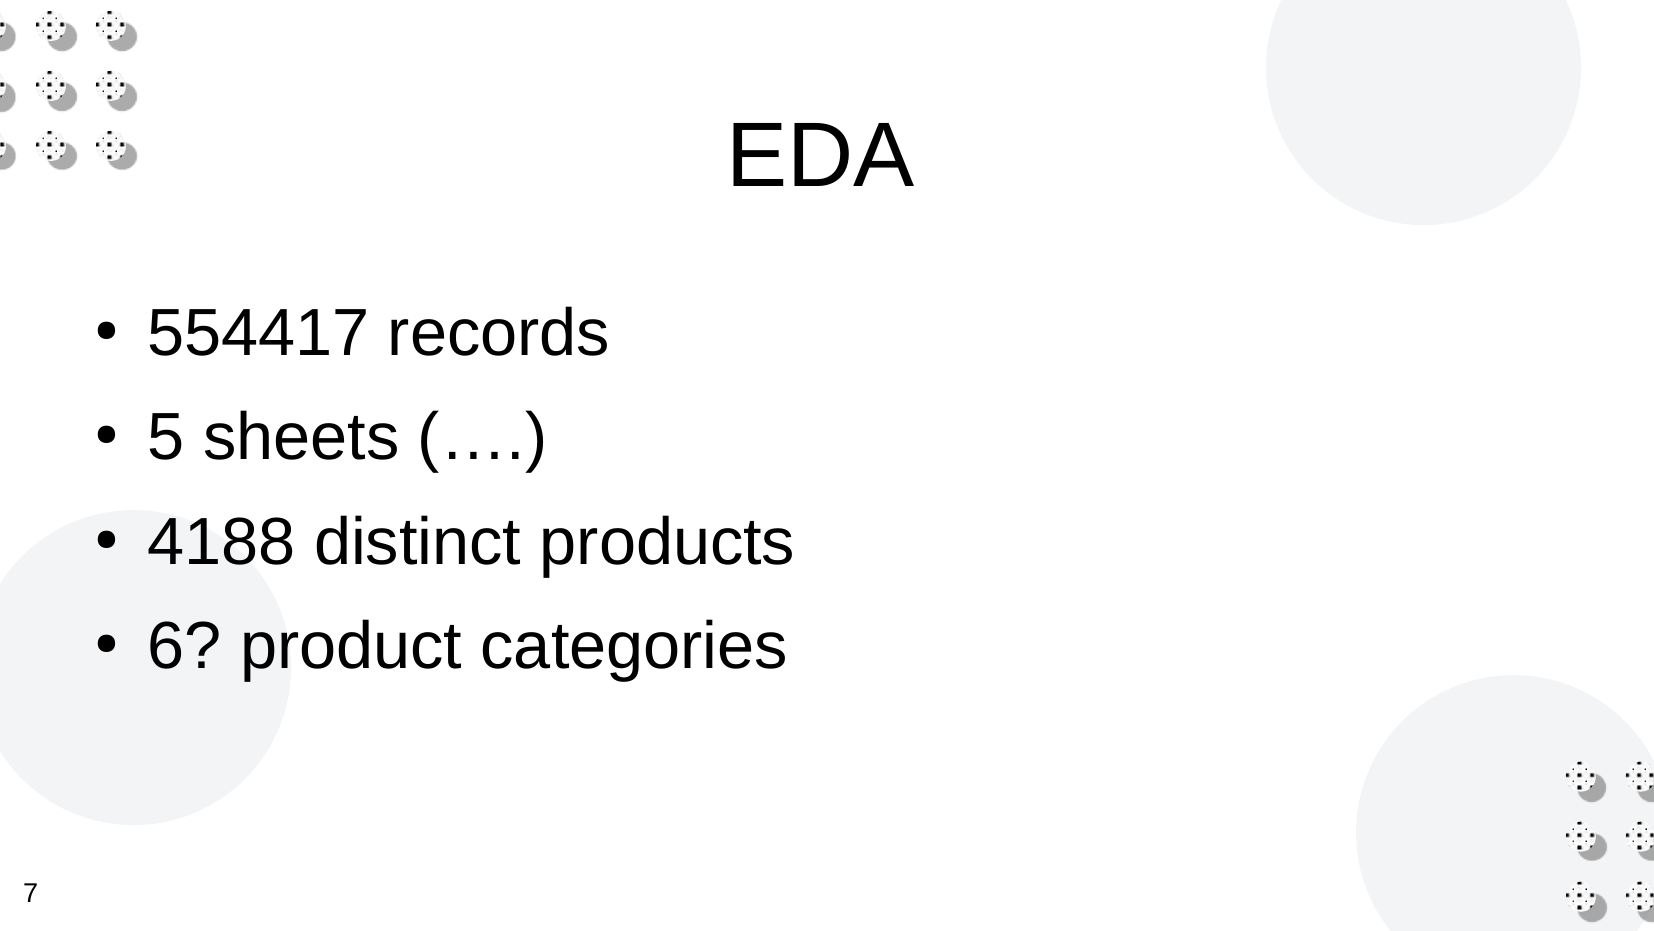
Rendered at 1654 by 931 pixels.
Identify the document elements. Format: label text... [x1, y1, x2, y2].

picture [1625, 821, 1654, 852]
picture [1625, 761, 1654, 792]
picture [0, 74, 6, 99]
picture [1625, 881, 1654, 912]
picture [35, 130, 67, 161]
picture [1565, 881, 1596, 912]
picture [35, 10, 66, 41]
title EDA [76, 76, 1565, 233]
picture [35, 70, 66, 101]
picture [0, 133, 7, 159]
list 554417 records 5 sheets (….) 4188 distinct products 6? product categories [76, 295, 803, 835]
text_box <number> [8, 870, 1063, 916]
picture [0, 13, 6, 38]
picture [99, 70, 123, 76]
picture [1565, 821, 1596, 852]
picture [95, 10, 126, 41]
picture [1565, 761, 1596, 792]
